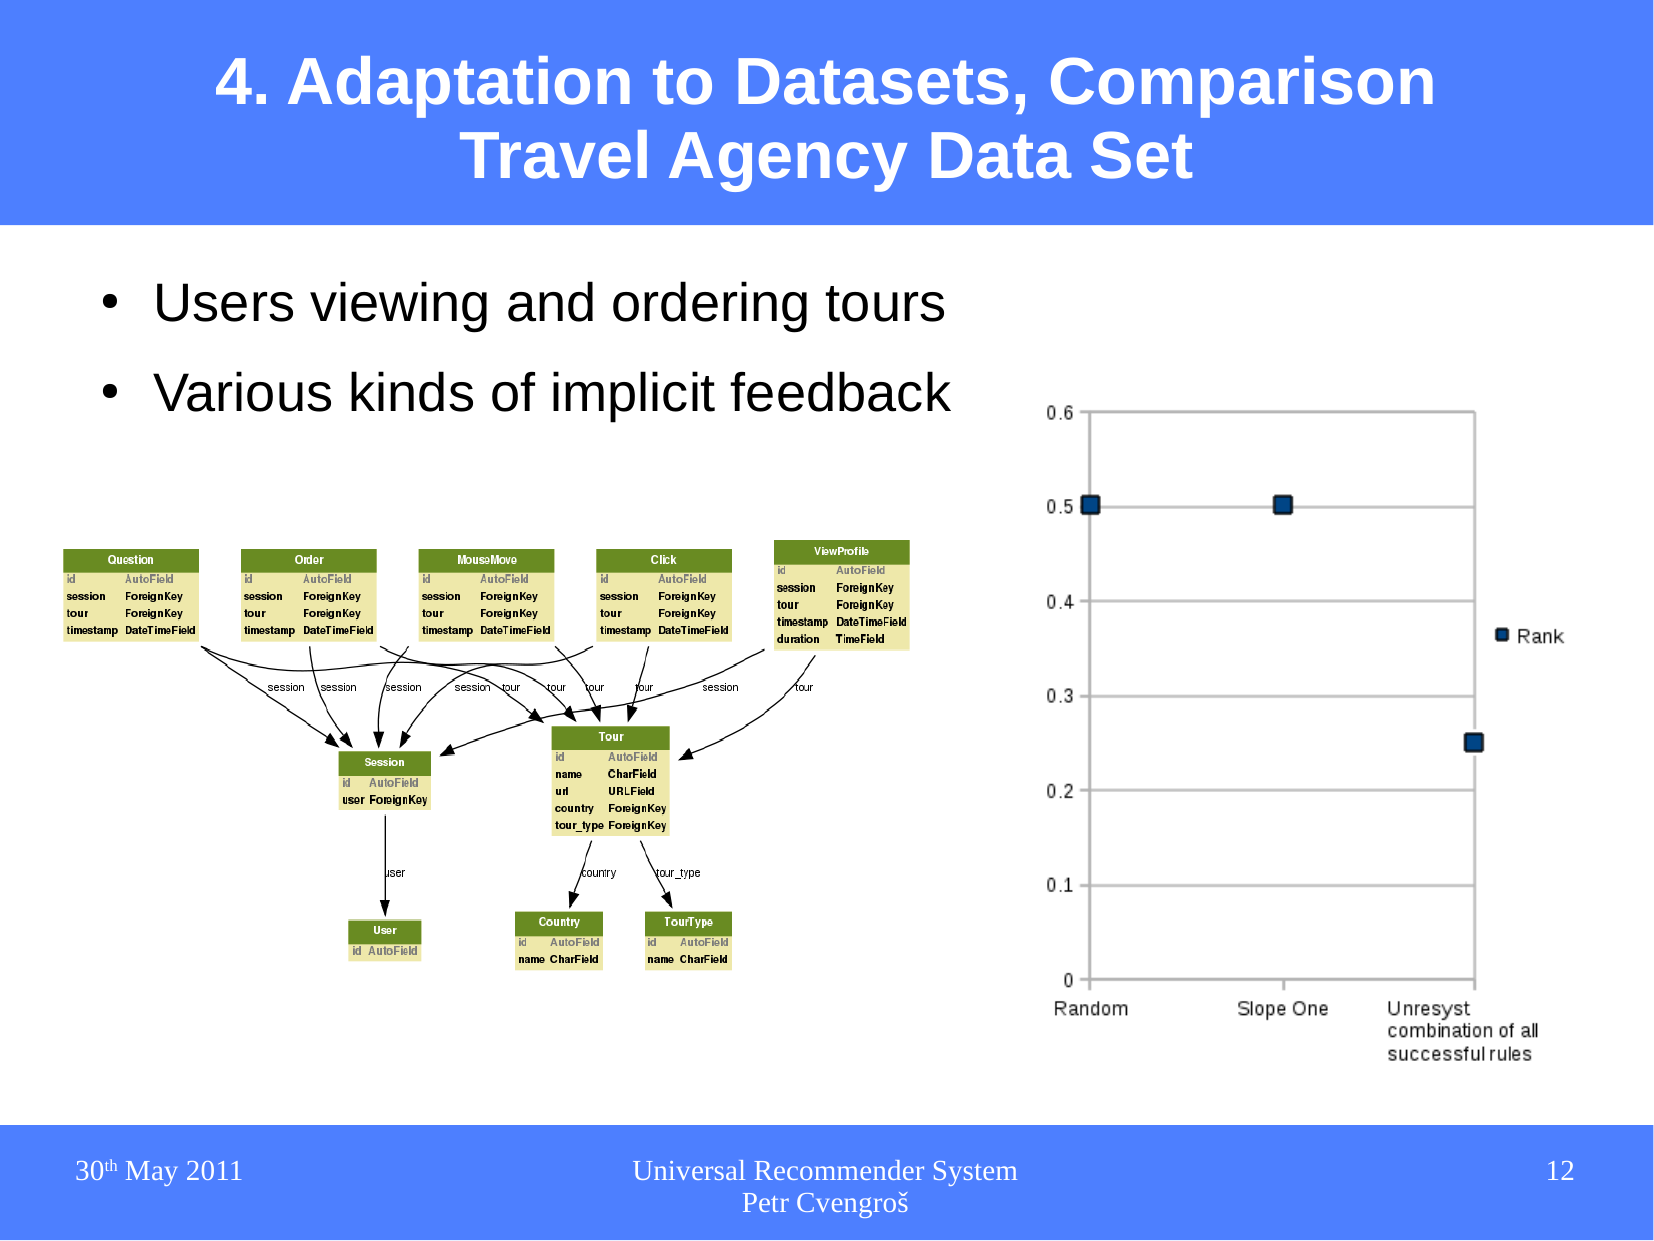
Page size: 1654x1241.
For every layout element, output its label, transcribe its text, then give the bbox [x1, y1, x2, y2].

picture [1032, 387, 1572, 1075]
picture [48, 530, 924, 981]
title 4. Adaptation to Datasets, Comparison Travel Agency Data Set [82, 32, 1571, 205]
list Users viewing and ordering tours Various kinds of implicit feedback [82, 272, 1571, 1077]
